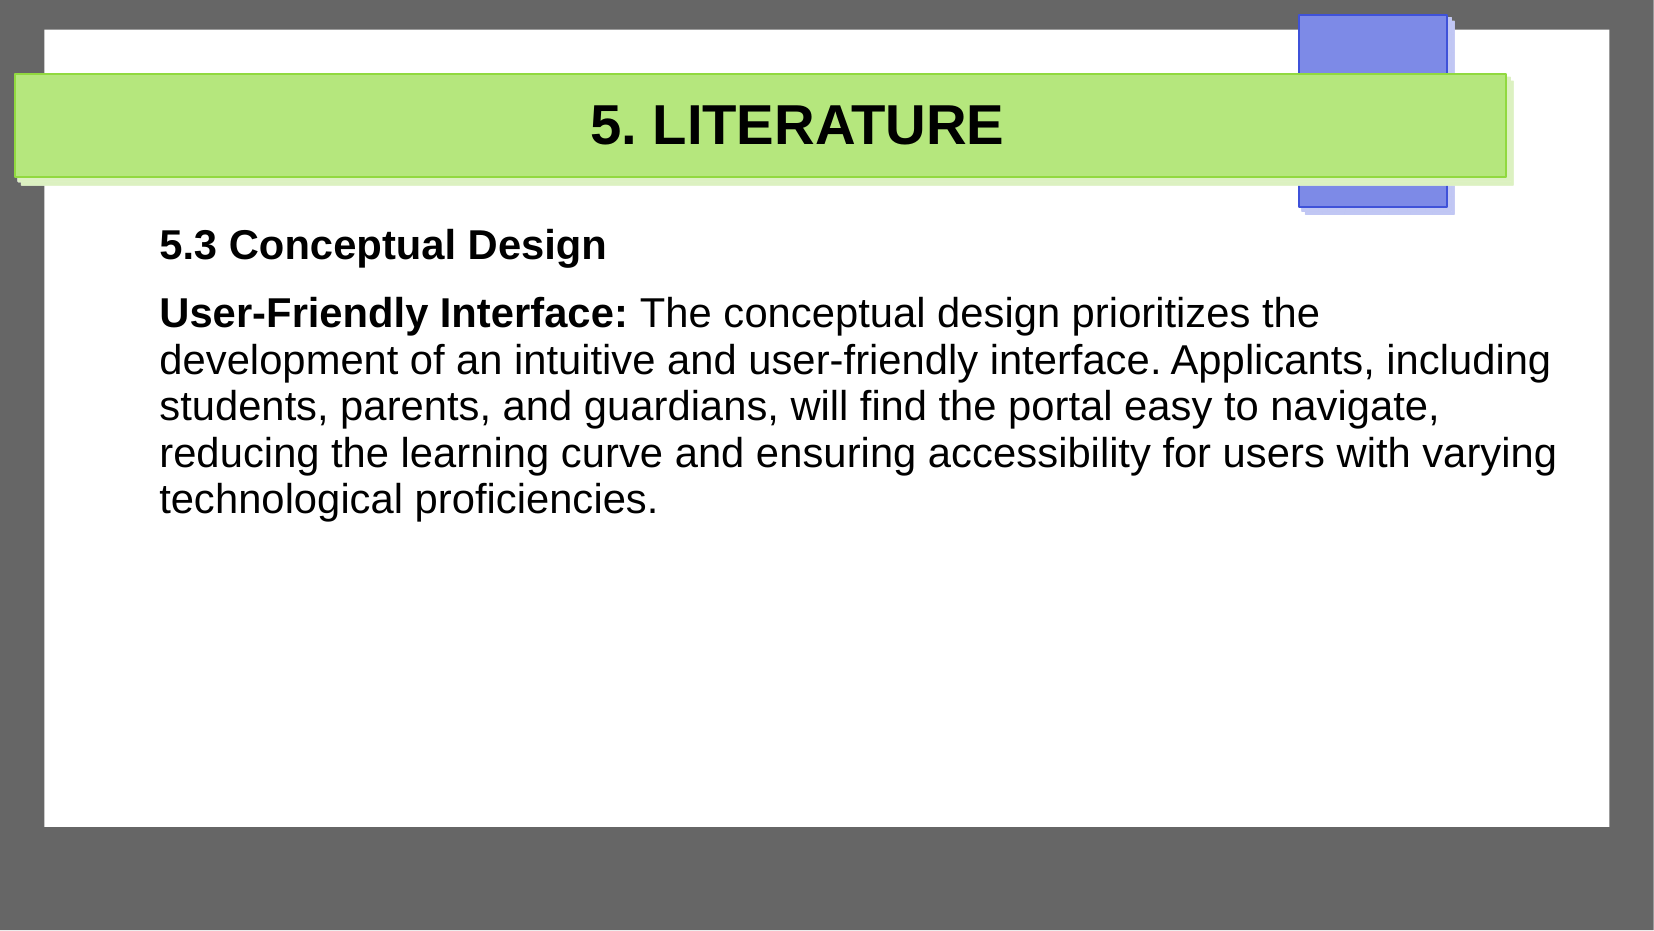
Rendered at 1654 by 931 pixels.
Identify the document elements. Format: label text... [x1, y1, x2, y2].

title 5. LITERATURE [88, 73, 1506, 178]
list 5.3 Conceptual Design User-Friendly Interface: The conceptual design prioritizes the development of an intuitive and user-friendly interface. Applicants, including students, parents, and guardians, will find the portal easy to navigate, reducing the learning curve and ensuring accessibility for users with varying technological proficiencies. [88, 221, 1565, 813]
